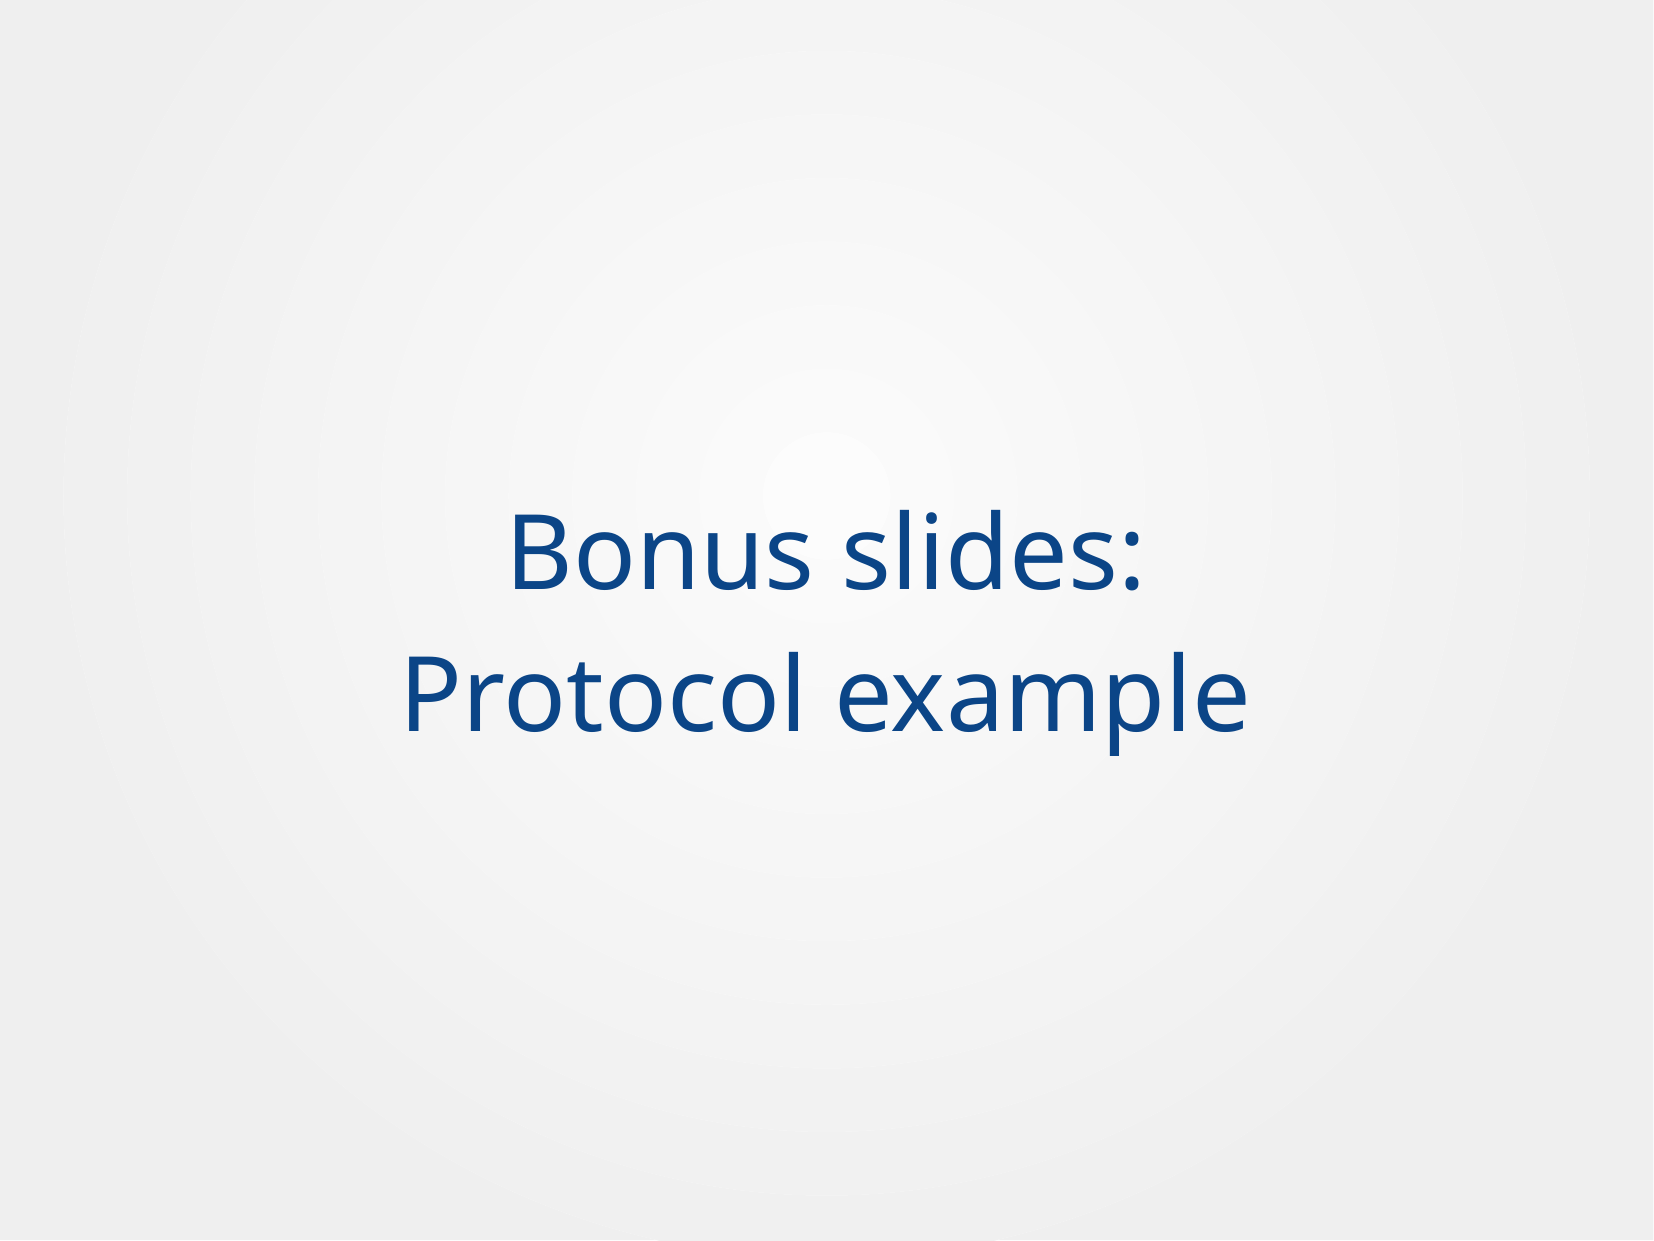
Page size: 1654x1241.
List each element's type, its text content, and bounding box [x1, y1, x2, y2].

title Bonus slides: Protocol example [399, 478, 1254, 763]
